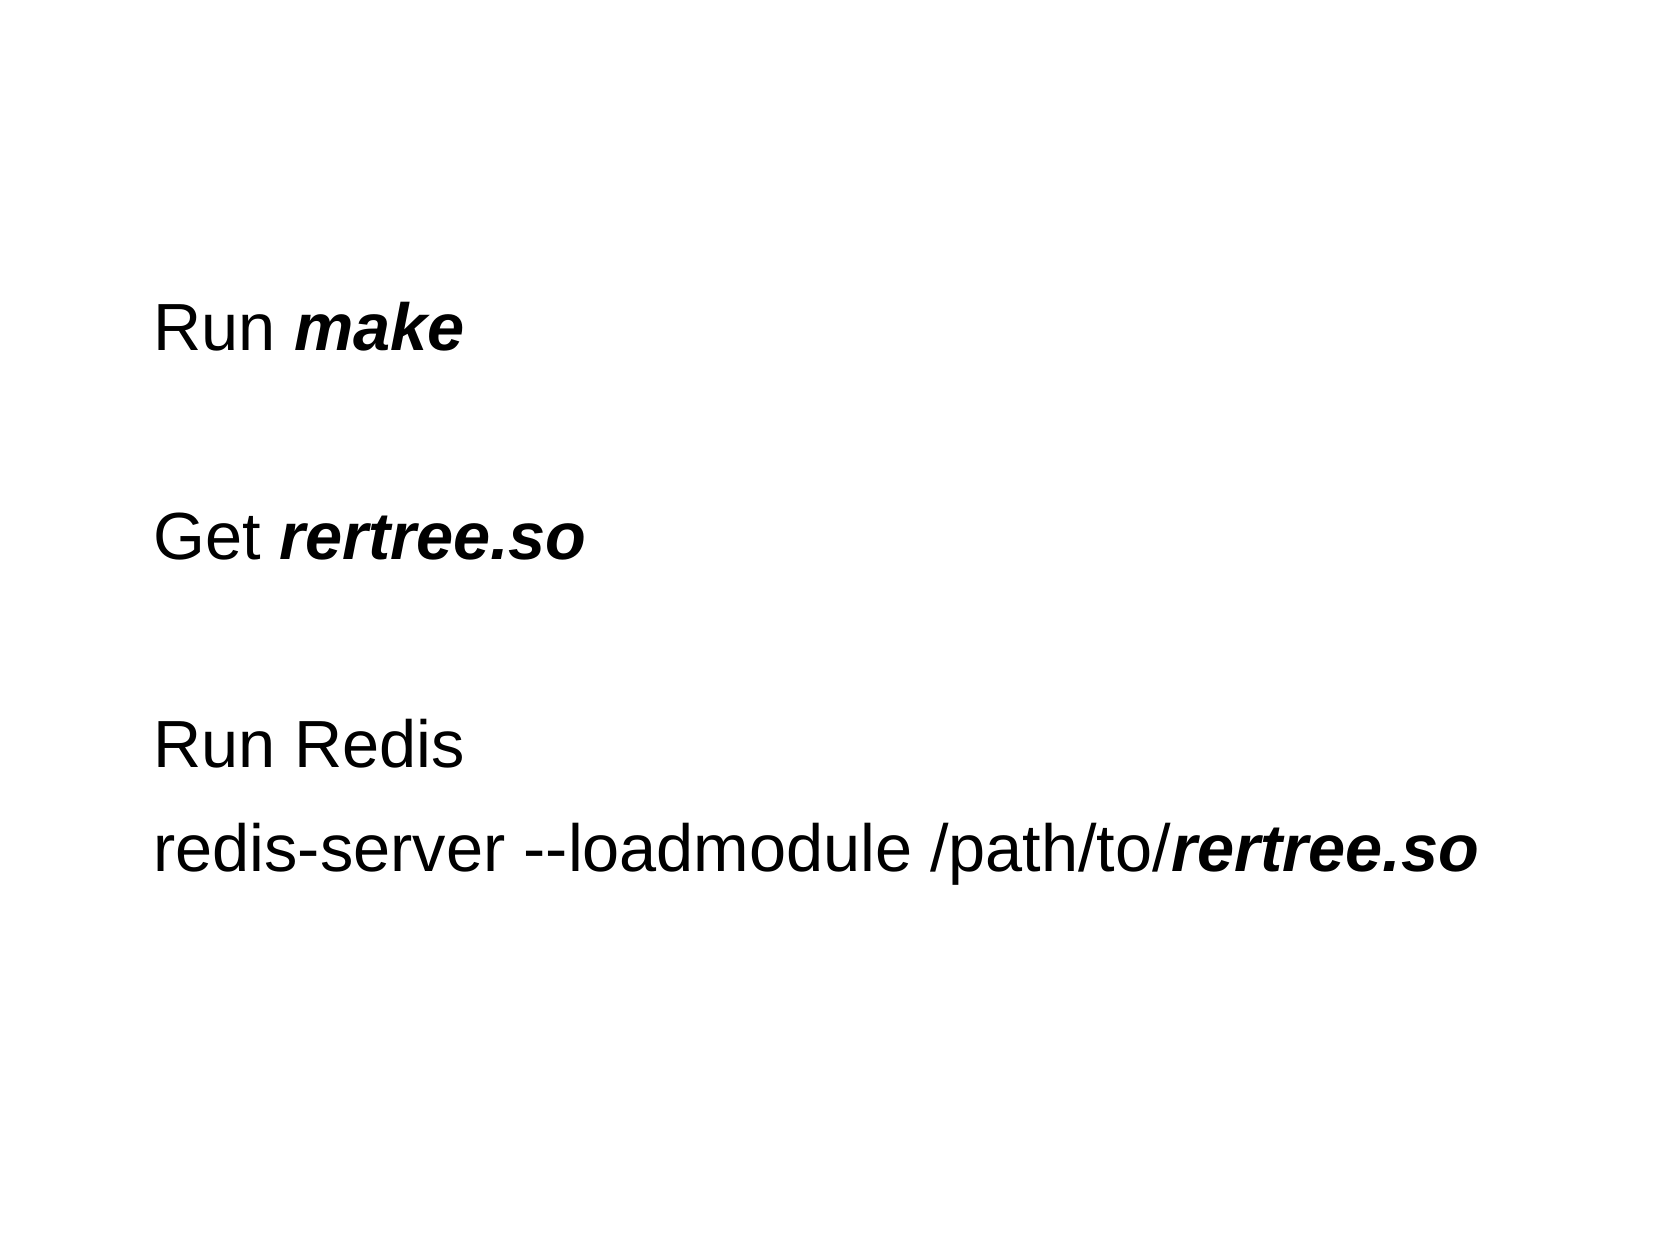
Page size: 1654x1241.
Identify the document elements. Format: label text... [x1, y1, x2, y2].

list Run make Get rertree.so Run Redis redis-server --loadmodule /path/to/rertree.so [82, 290, 1571, 1109]
